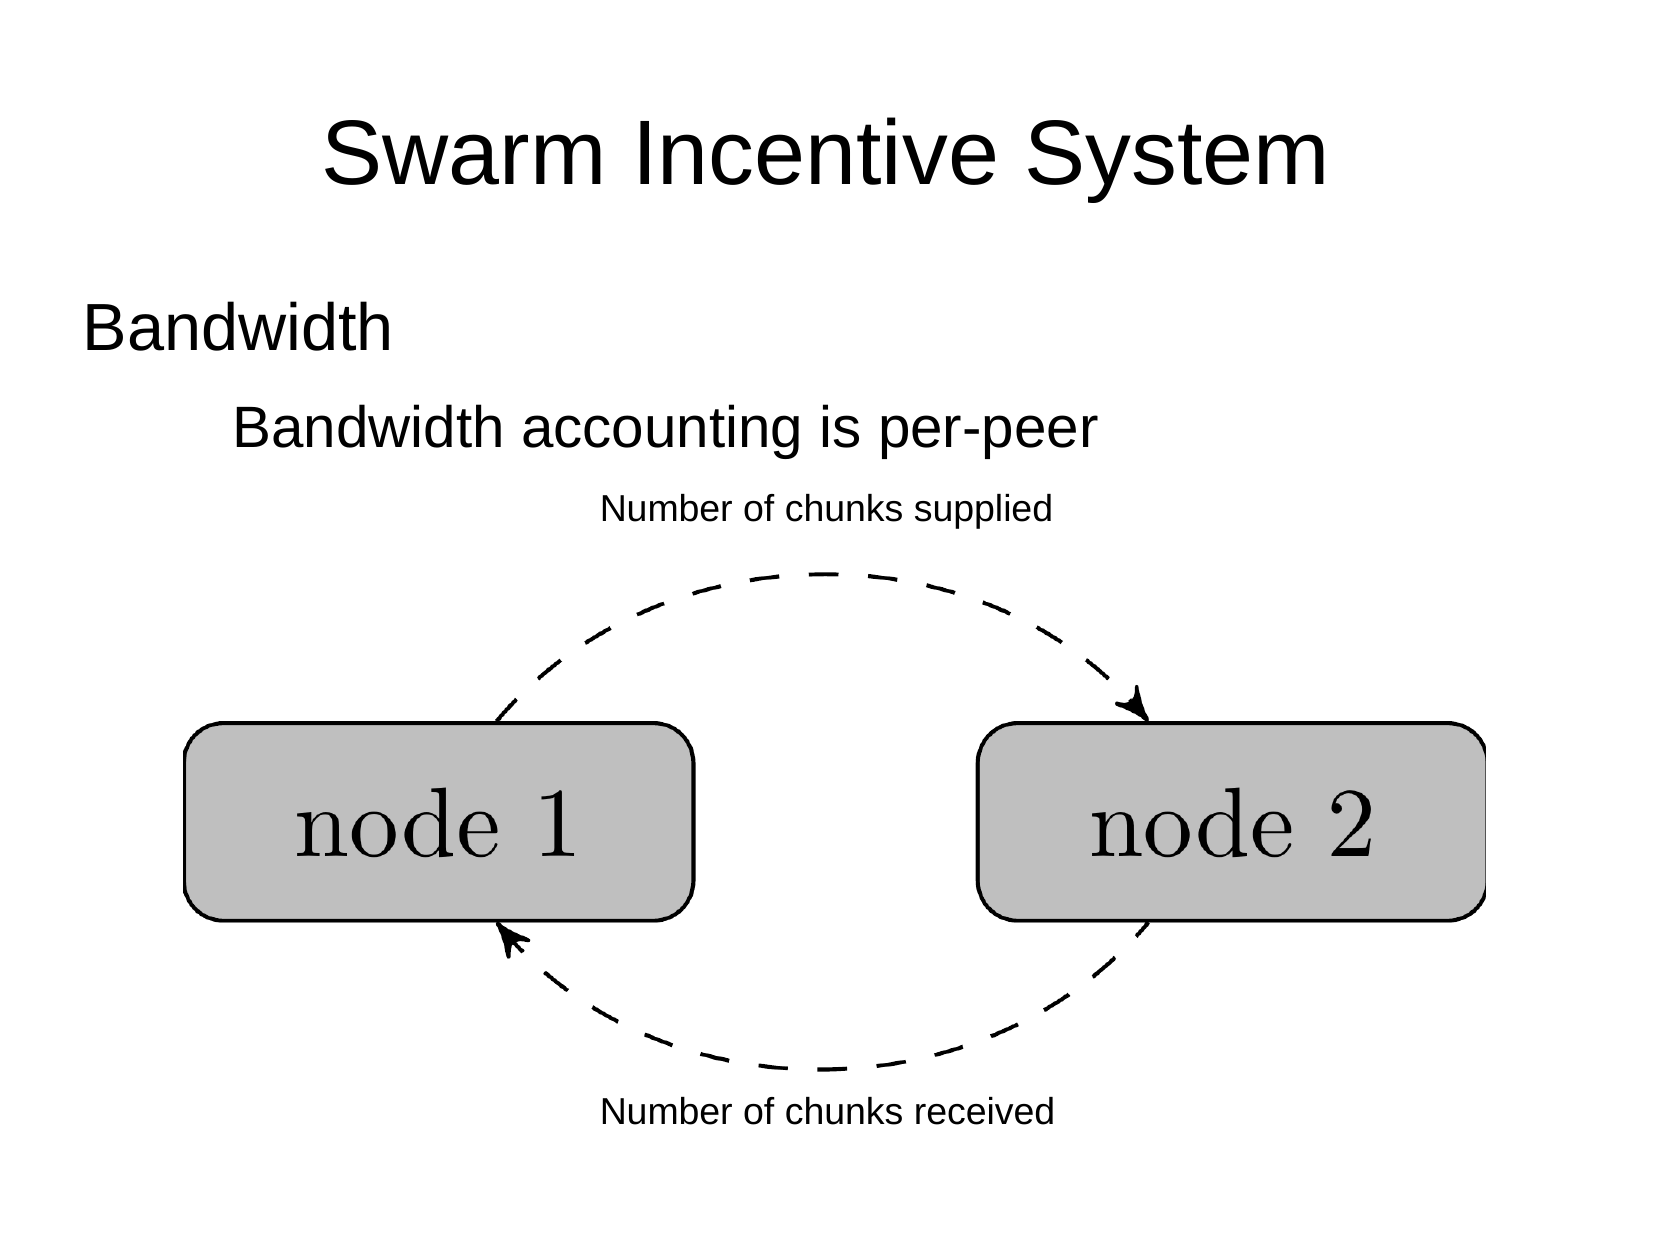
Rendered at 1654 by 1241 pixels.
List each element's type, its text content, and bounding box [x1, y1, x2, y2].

text_box Number of chunks supplied [585, 480, 1081, 537]
text_box Number of chunks received [585, 1083, 1096, 1141]
list Bandwidth Bandwidth accounting is per-peer [82, 290, 1571, 1010]
title Swarm Incentive System [82, 49, 1571, 257]
picture [183, 524, 1486, 1119]
